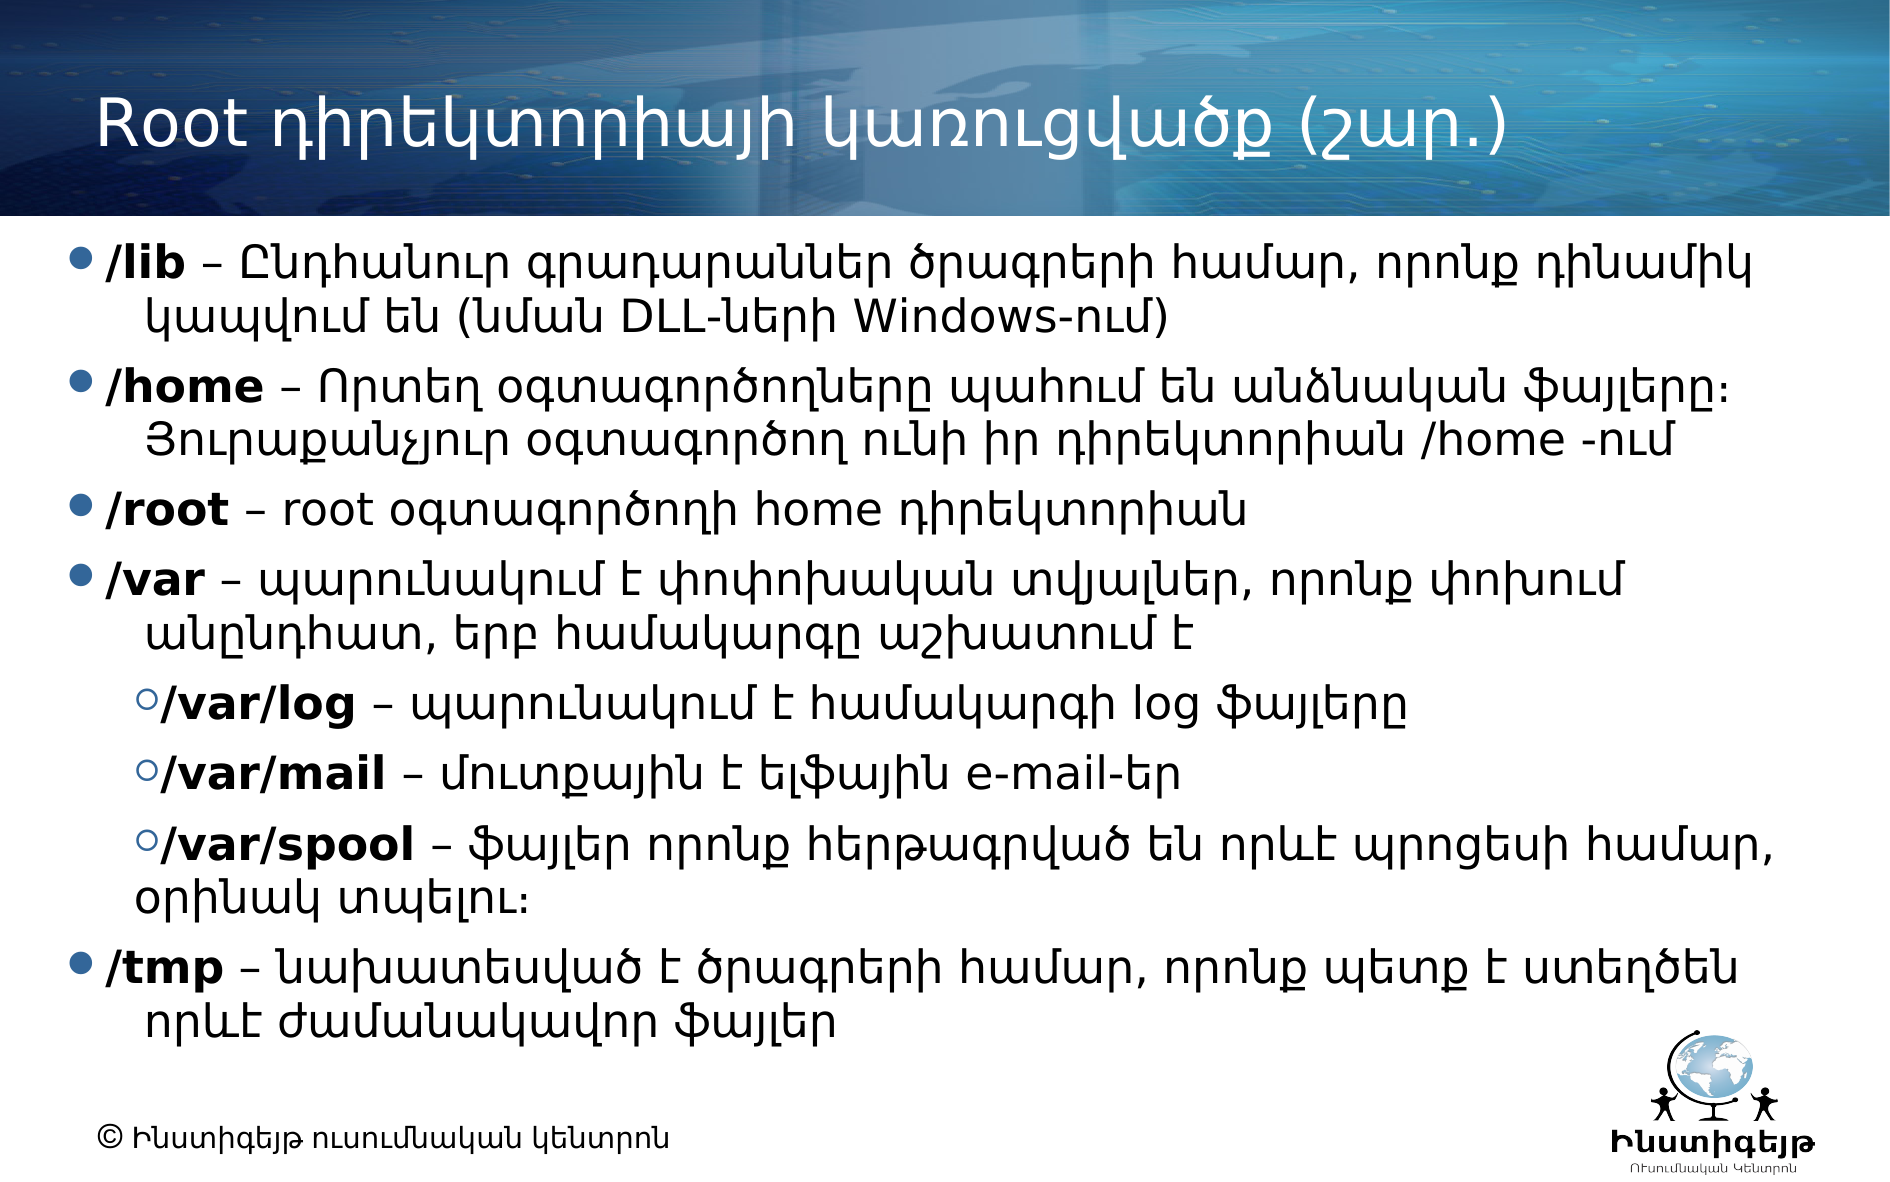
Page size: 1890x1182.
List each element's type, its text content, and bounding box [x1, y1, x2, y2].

picture [0, 0, 1890, 216]
list /lib – Ընդհանուր գրադարաններ ծրագրերի համար, որոնք դինամիկ կապվում են (նման DLL-ների Windows-ում) /home – Որտեղ օգտագործողները պահում են անձնական ֆայլերը։ Յուրաքանչյուր օգտագործող ունի իր դիրեկտորիան /home -ում /root – root օգտագործողի home դիրեկտորիան /var – պարունակում է փոփոխական տվյալներ, որոնք փոխում անընդհատ, երբ համակարգը աշխատում է /var/log – պարունակում է համակարգի log ֆայլերը /var/mail – մուտքային է ելֆային e-mail-եր /var/spool – ֆայլեր որոնք հերթագրված են որևէ պրոցեսի համար, օրինակ տպելու։ /tmp – նախատեսված է ծրագրերի համար, որոնք պետք է ստեղծեն որևէ ժամանակավոր ֆայլեր [59, 236, 1831, 1049]
picture [1612, 1049, 1815, 1175]
title Root դիրեկտորիայի կառուցվածք (շար․) [94, 47, 1793, 217]
